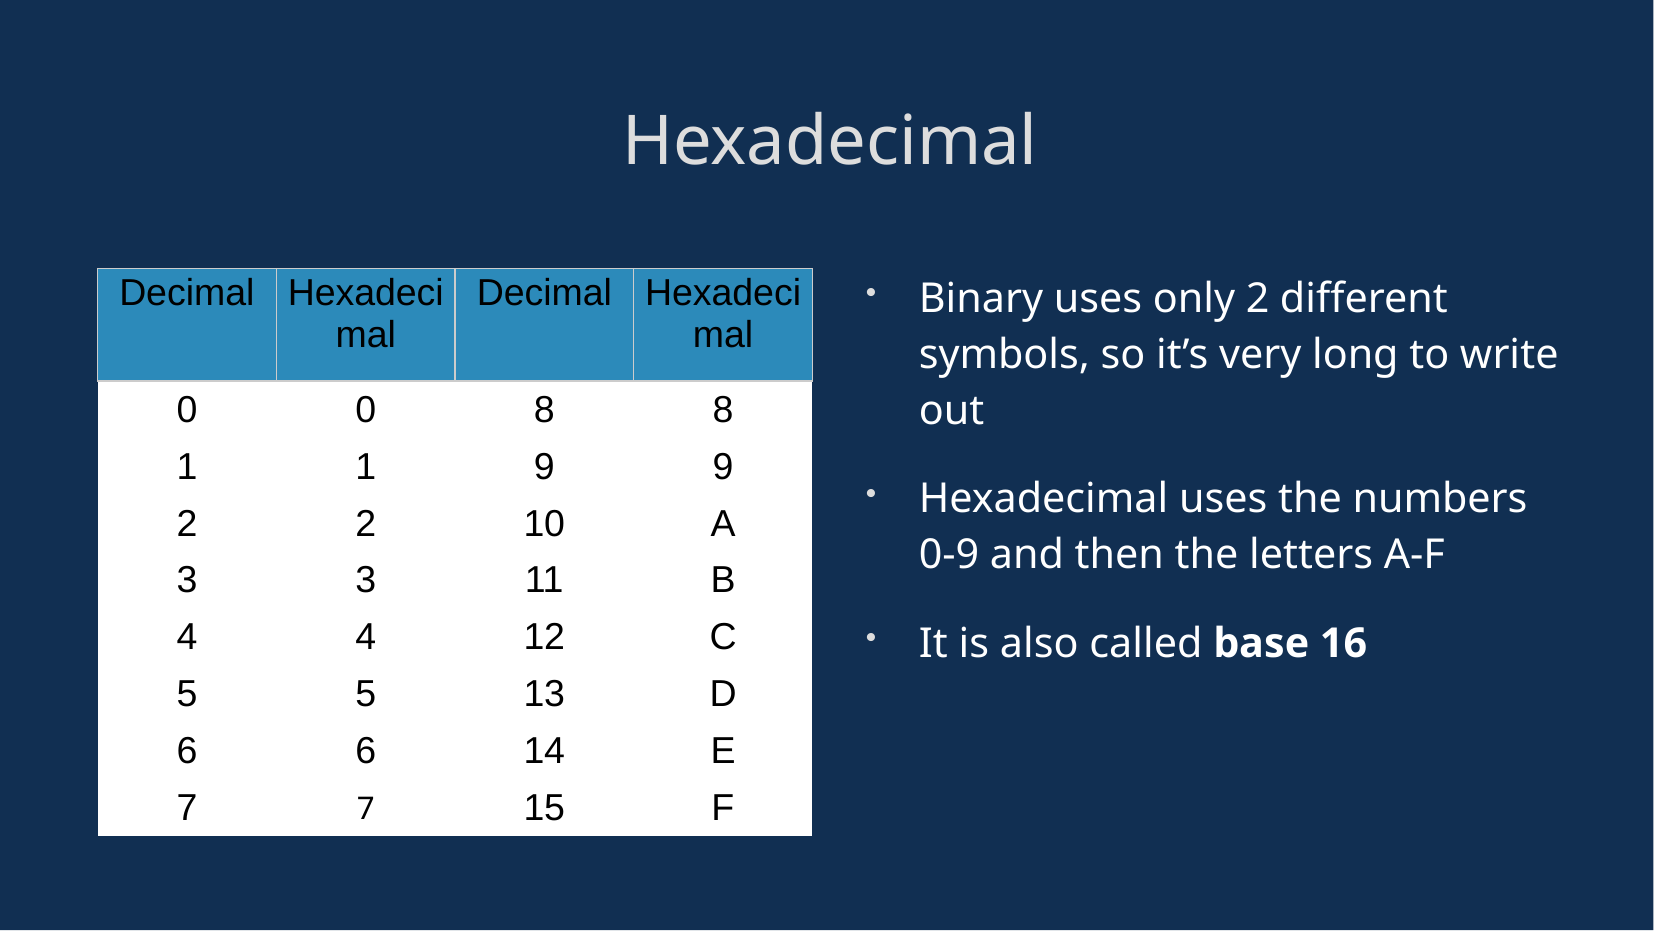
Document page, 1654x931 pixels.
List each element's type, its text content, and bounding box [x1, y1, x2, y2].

table_cell 13 [455, 665, 634, 722]
table_cell 15 [455, 779, 634, 836]
table_header Decimal [98, 269, 276, 380]
table_cell F [634, 779, 812, 836]
table_cell 5 [98, 665, 276, 722]
table_cell 4 [276, 608, 455, 665]
table_header Hexadecimal [634, 269, 812, 380]
table_cell 4 [98, 608, 276, 665]
table_header Hexadecimal [277, 269, 454, 380]
table_cell C [634, 608, 812, 665]
table_cell 6 [276, 722, 455, 779]
title Hexadecimal [97, 56, 1563, 220]
table_cell 12 [455, 608, 634, 665]
list Binary uses only 2 different symbols, so it’s very long to write out Hexadecimal uses the numbers 0-9 and then the letters A-F It is also called base 16 [848, 268, 1563, 806]
table_cell 8 [634, 382, 812, 438]
table_cell 14 [455, 722, 634, 779]
table_cell A [634, 495, 812, 552]
table_cell 2 [276, 495, 455, 552]
table_cell 7 [276, 779, 455, 836]
table_cell 6 [98, 722, 276, 779]
table_cell D [634, 665, 812, 722]
table_cell 0 [276, 382, 455, 438]
table_cell B [634, 552, 812, 608]
table_cell 0 [98, 382, 276, 438]
table_cell 9 [634, 438, 812, 495]
table_cell 1 [98, 438, 276, 495]
table_cell 2 [98, 495, 276, 552]
table_cell 7 [98, 779, 276, 836]
table_cell 1 [276, 438, 455, 495]
table_cell 9 [455, 438, 634, 495]
table_cell 8 [455, 382, 634, 438]
table_cell 3 [98, 552, 276, 608]
table_cell 5 [276, 665, 455, 722]
table_cell E [634, 722, 812, 779]
table_header Decimal [456, 269, 633, 380]
table_cell 11 [455, 552, 634, 608]
table_cell 10 [455, 495, 634, 552]
table_cell 3 [276, 552, 455, 608]
